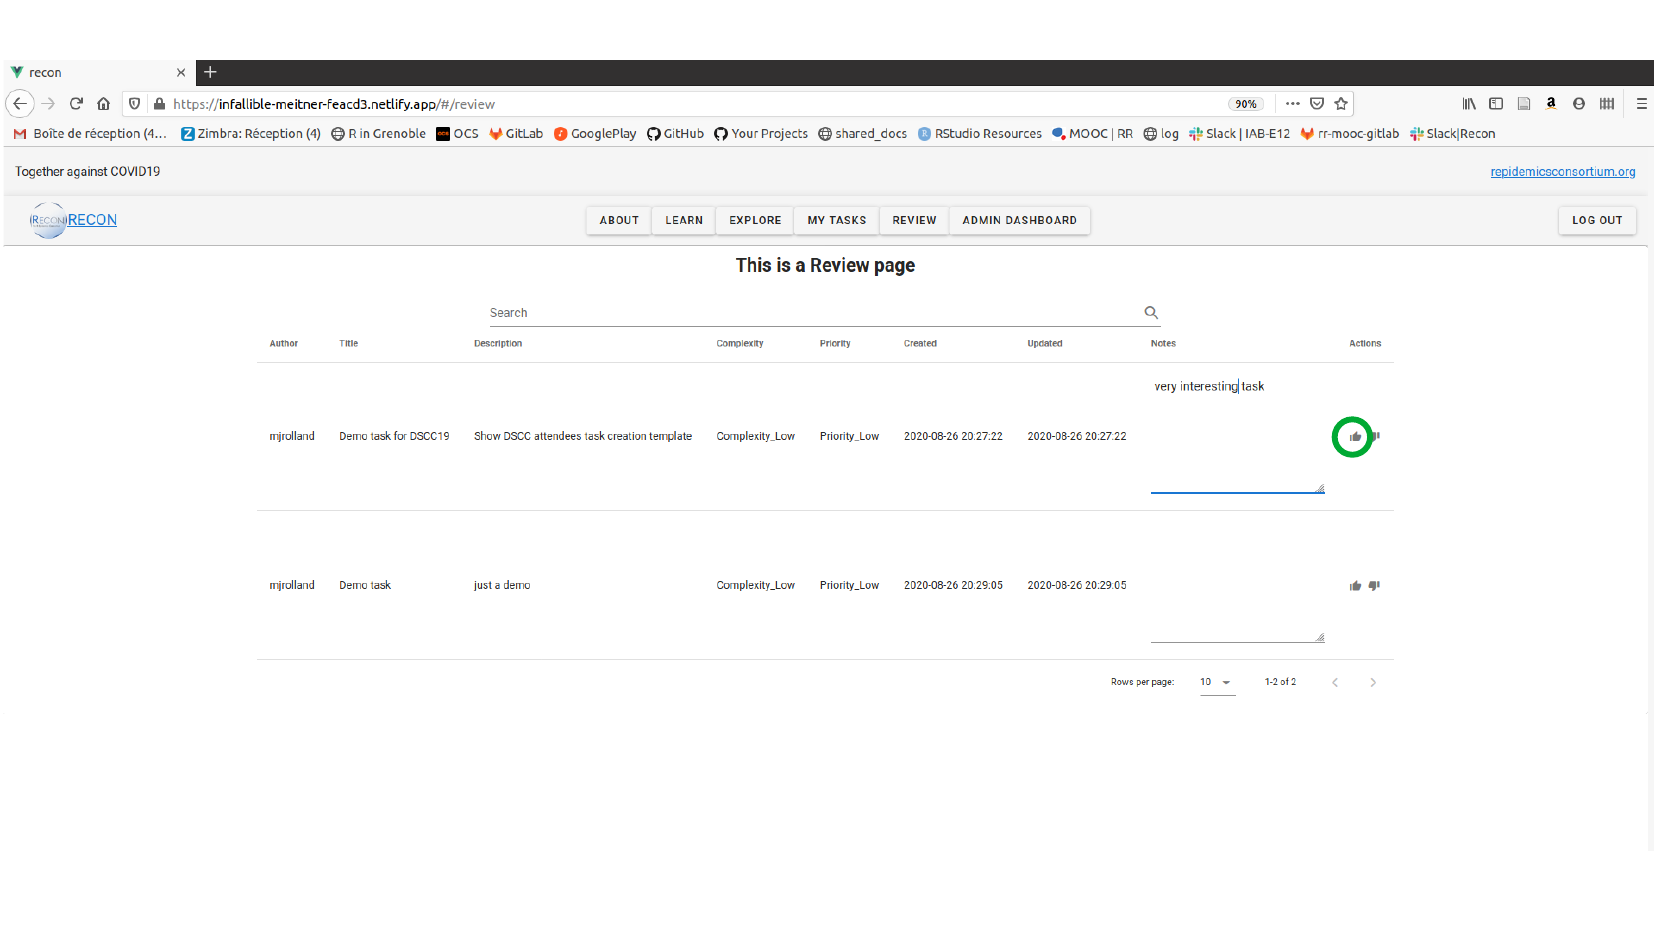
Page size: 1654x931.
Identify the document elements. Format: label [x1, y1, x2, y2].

picture [3, 60, 1654, 851]
